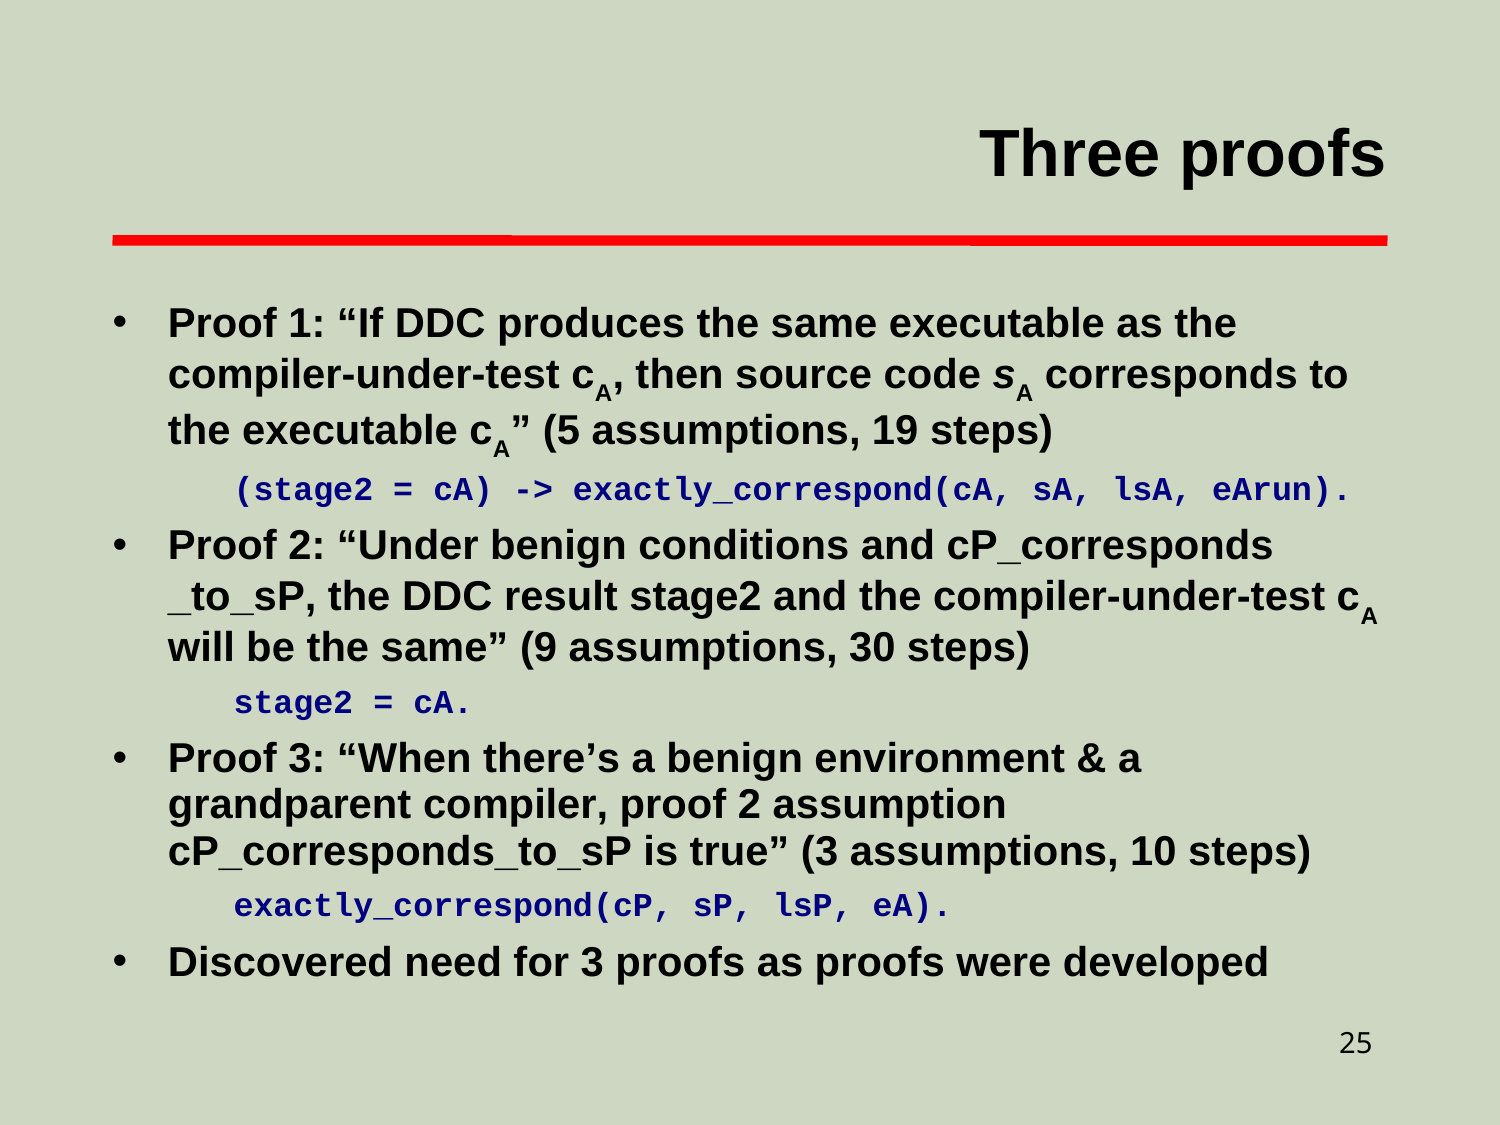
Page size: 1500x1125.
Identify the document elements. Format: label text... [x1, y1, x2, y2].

title Three proofs [124, 85, 1387, 223]
list Proof 1: “If DDC produces the same executable as the compiler-under-test cA, then source code sA corresponds to the executable cA” (5 assumptions, 19 steps) (stage2 = cA) -> exactly_correspond(cA, sA, lsA, eArun). Proof 2: “Under benign conditions and cP_corresponds _to_sP, the DDC result stage2 and the compiler-under-test cA will be the same” (9 assumptions, 30 steps) stage2 = cA. Proof 3: “When there’s a benign environment & a grandparent compiler, proof 2 assumption cP_corresponds_to_sP is true” (3 assumptions, 10 steps) exactly_correspond(cP, sP, lsP, eA). Discovered need for 3 proofs as proofs were developed [112, 299, 1387, 986]
